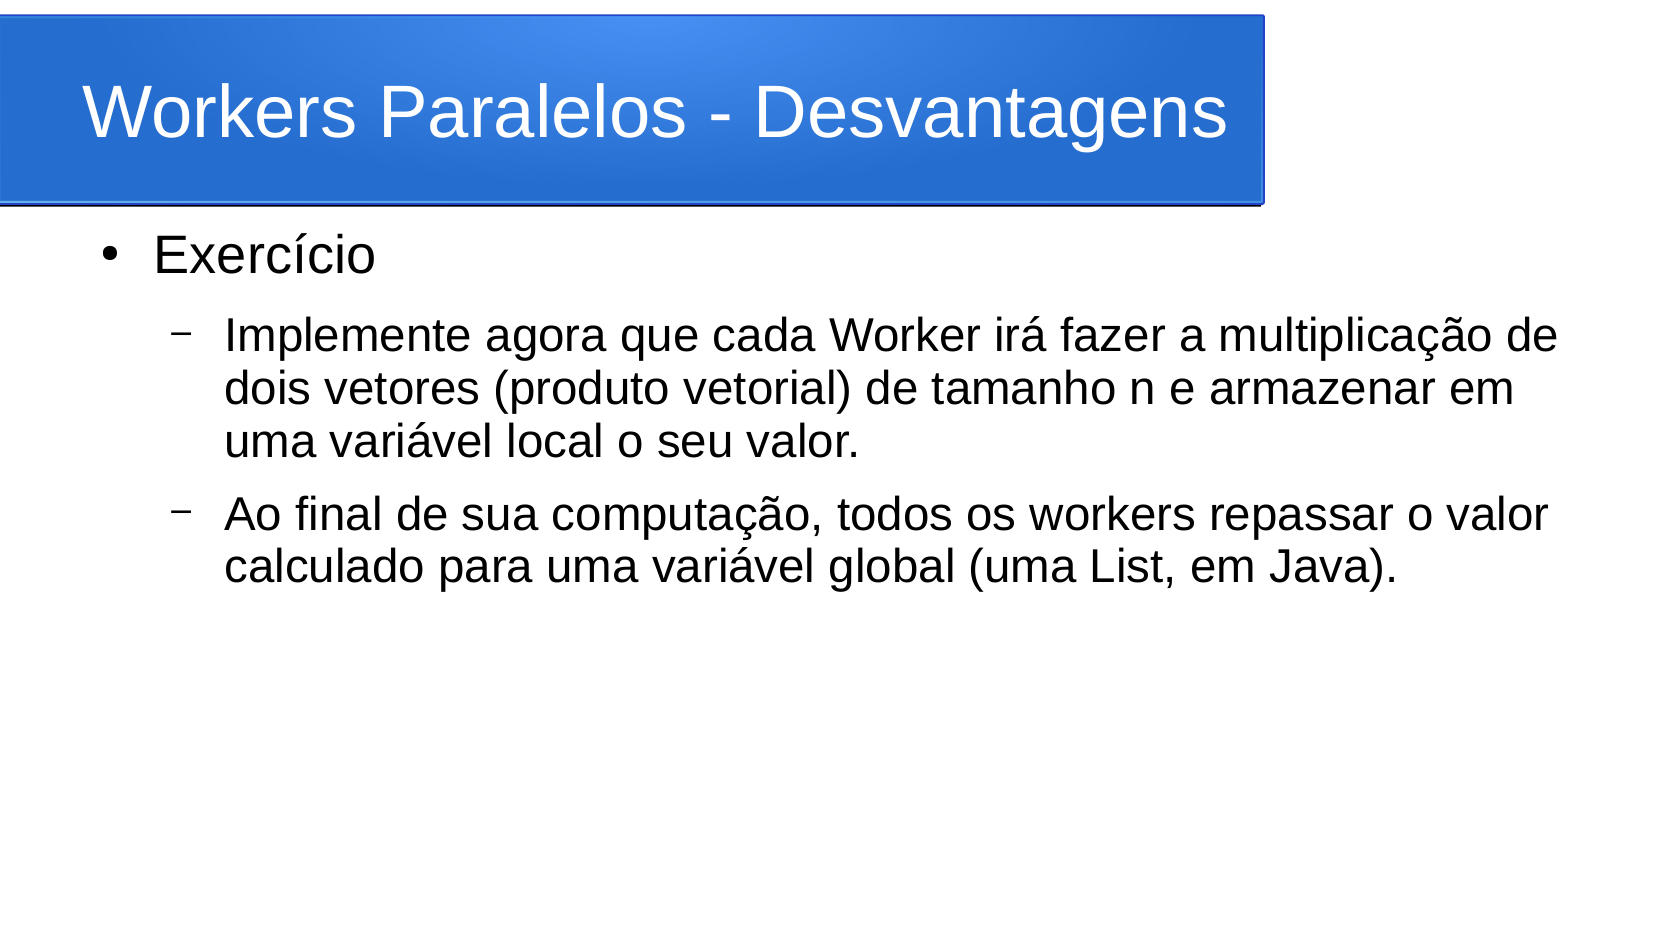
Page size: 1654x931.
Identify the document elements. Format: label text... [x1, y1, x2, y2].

title Workers Paralelos - Desvantagens [82, 35, 1235, 189]
list Exercício Implemente agora que cada Worker irá fazer a multiplicação de dois vetores (produto vetorial) de tamanho n e armazenar em uma variável local o seu valor. Ao final de sua computação, todos os workers repassar o valor calculado para uma variável global (uma List, em Java). [82, 224, 1571, 764]
